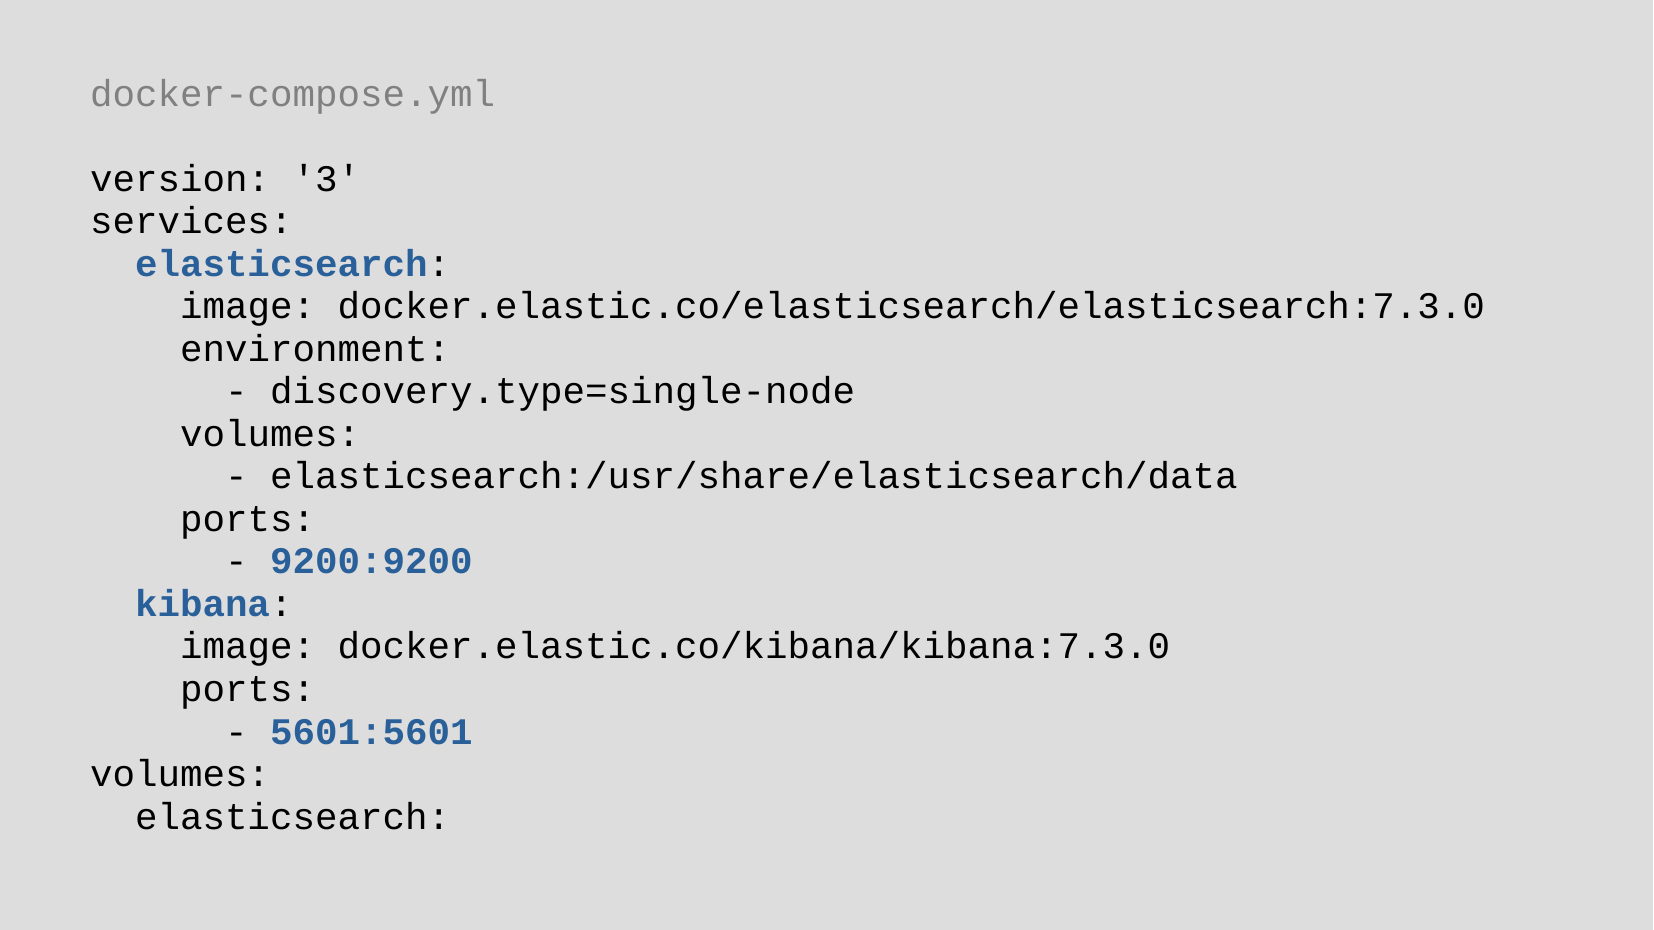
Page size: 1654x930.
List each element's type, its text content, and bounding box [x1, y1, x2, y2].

subtitle docker-compose.yml version: '3' services: elasticsearch: image: docker.elastic.co/elasticsearch/elasticsearch:7.3.0 environment: - discovery.type=single-node volumes: - elasticsearch:/usr/share/elasticsearch/data ports: - 9200:9200 kibana: image: docker.elastic.co/kibana/kibana:7.3.0 ports: - 5601:5601 volumes: elasticsearch: [90, 75, 1578, 883]
